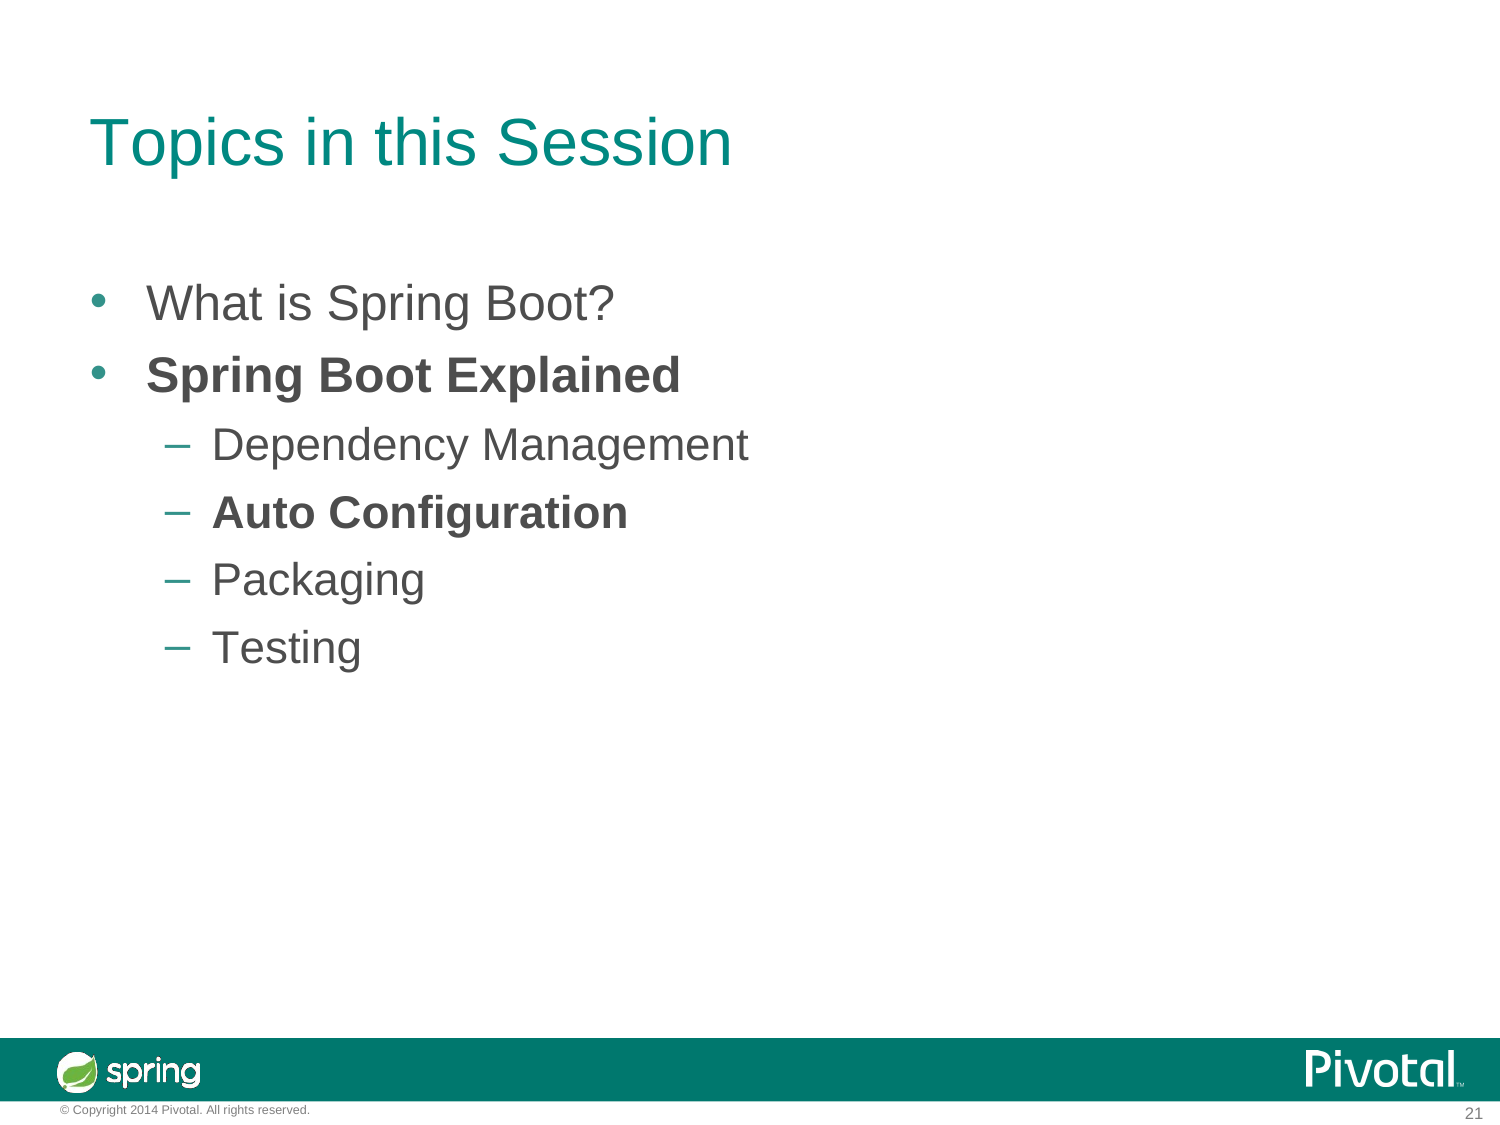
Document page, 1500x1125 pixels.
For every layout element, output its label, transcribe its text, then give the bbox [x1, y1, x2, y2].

picture [1306, 1050, 1464, 1087]
list What is Spring Boot? Spring Boot Explained Dependency Management Auto Configuration Packaging Testing [75, 262, 1426, 931]
picture [32, 1041, 210, 1103]
title Topics in this Session [75, 45, 1426, 233]
